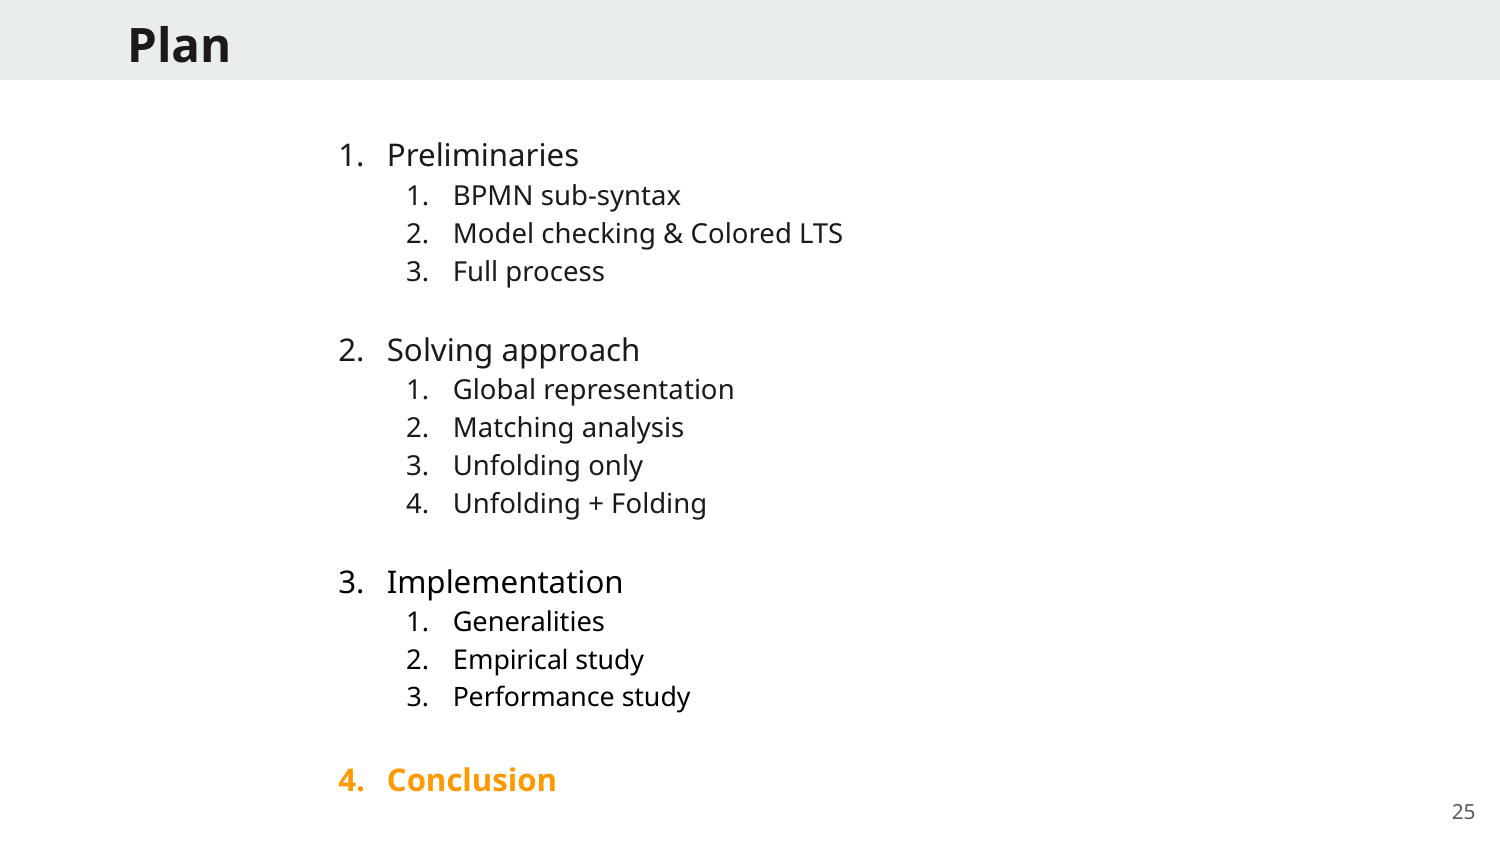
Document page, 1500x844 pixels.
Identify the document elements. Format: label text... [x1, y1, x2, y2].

title Plan [112, 0, 1374, 88]
list Preliminaries BPMN sub-syntax Model checking & Colored LTS Full process Solving approach Global representation Matching analysis Unfolding only Unfolding + Folding Implementation Generalities Empirical study Performance study Conclusion [305, 115, 907, 819]
slide_number 25 [1400, 779, 1491, 844]
